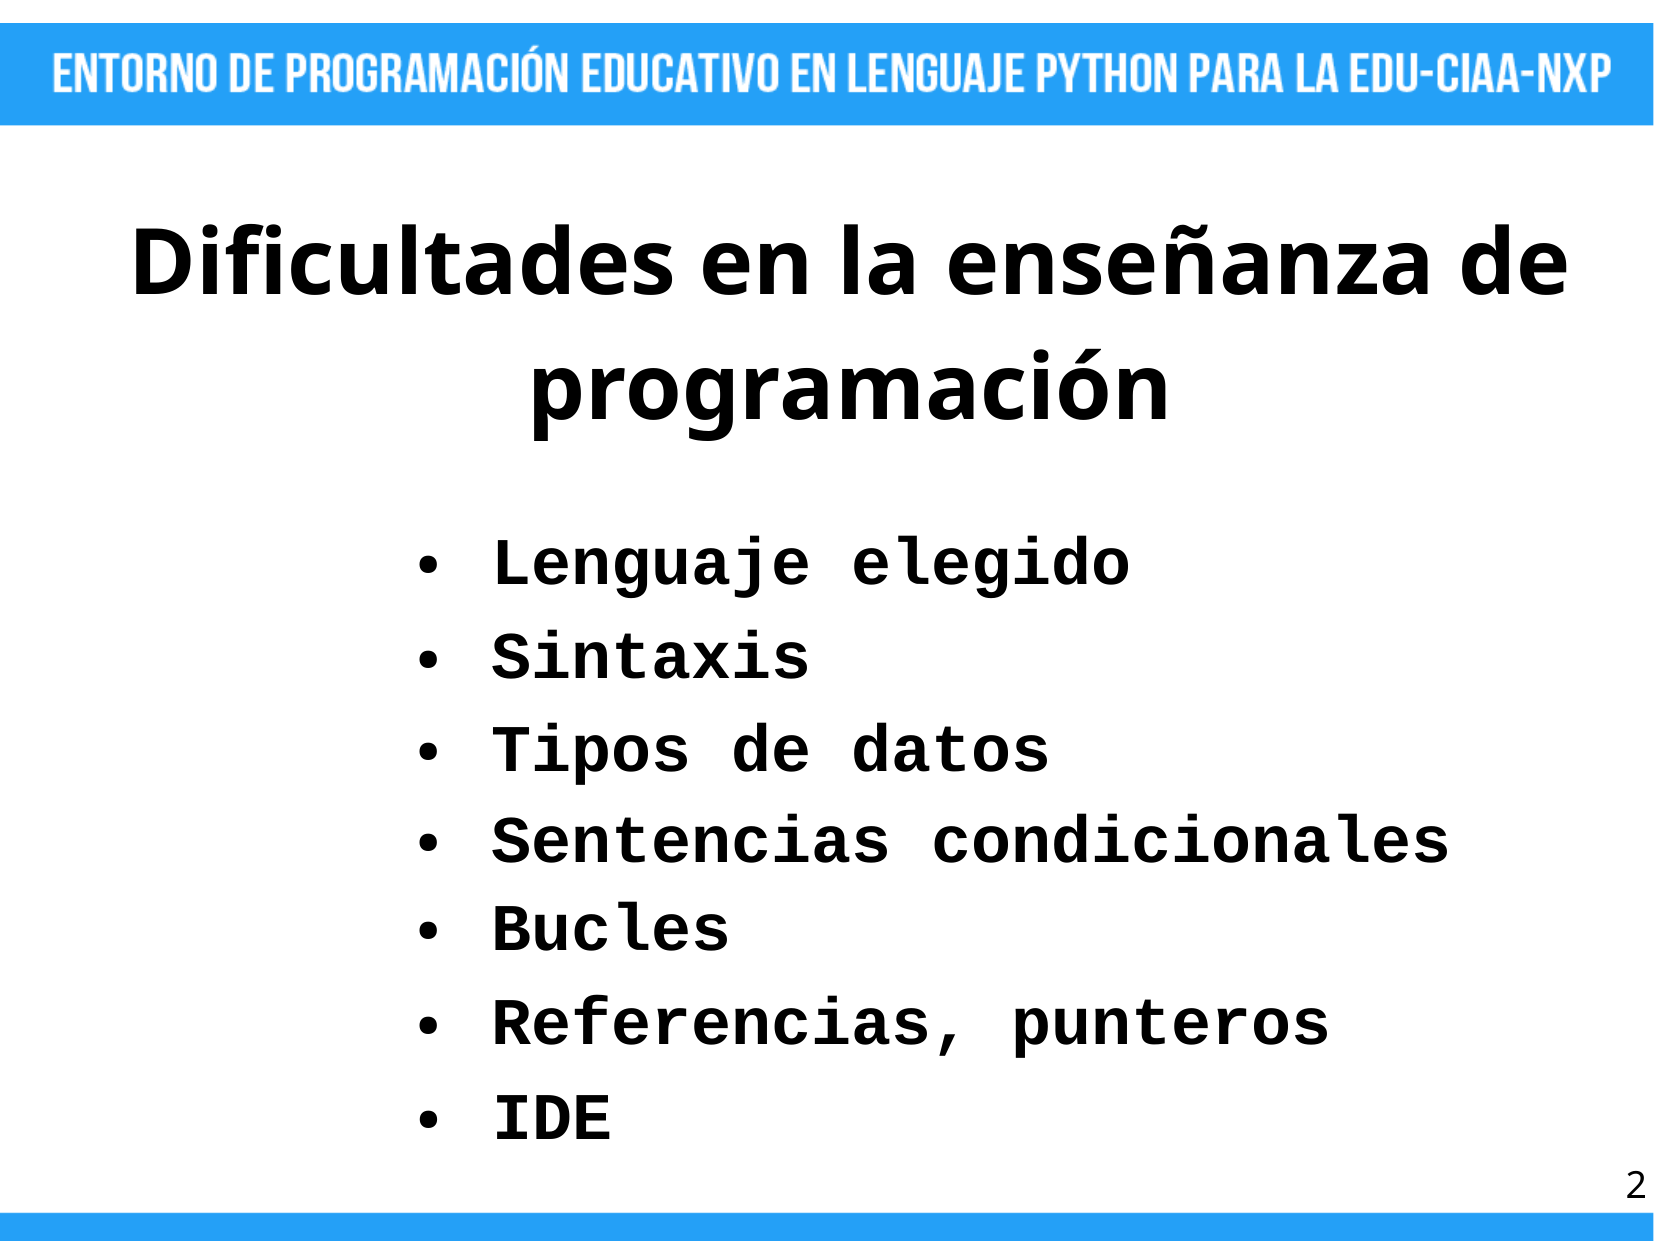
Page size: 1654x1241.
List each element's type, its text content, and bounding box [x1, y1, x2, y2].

text_box Tipos de datos [401, 708, 1146, 799]
text_box Sintaxis [401, 616, 1527, 709]
text_box 2 [1610, 1151, 1654, 1220]
title Dificultades en la enseñanza de programación [106, 210, 1595, 434]
text_box Lenguaje elegido [401, 521, 1571, 650]
text_box Referencias, punteros [401, 982, 1527, 1075]
picture [0, 23, 1654, 1241]
text_box Bucles [401, 887, 1527, 981]
text_box Sentencias condicionales [401, 799, 1527, 887]
text_box IDE [401, 1076, 1527, 1170]
